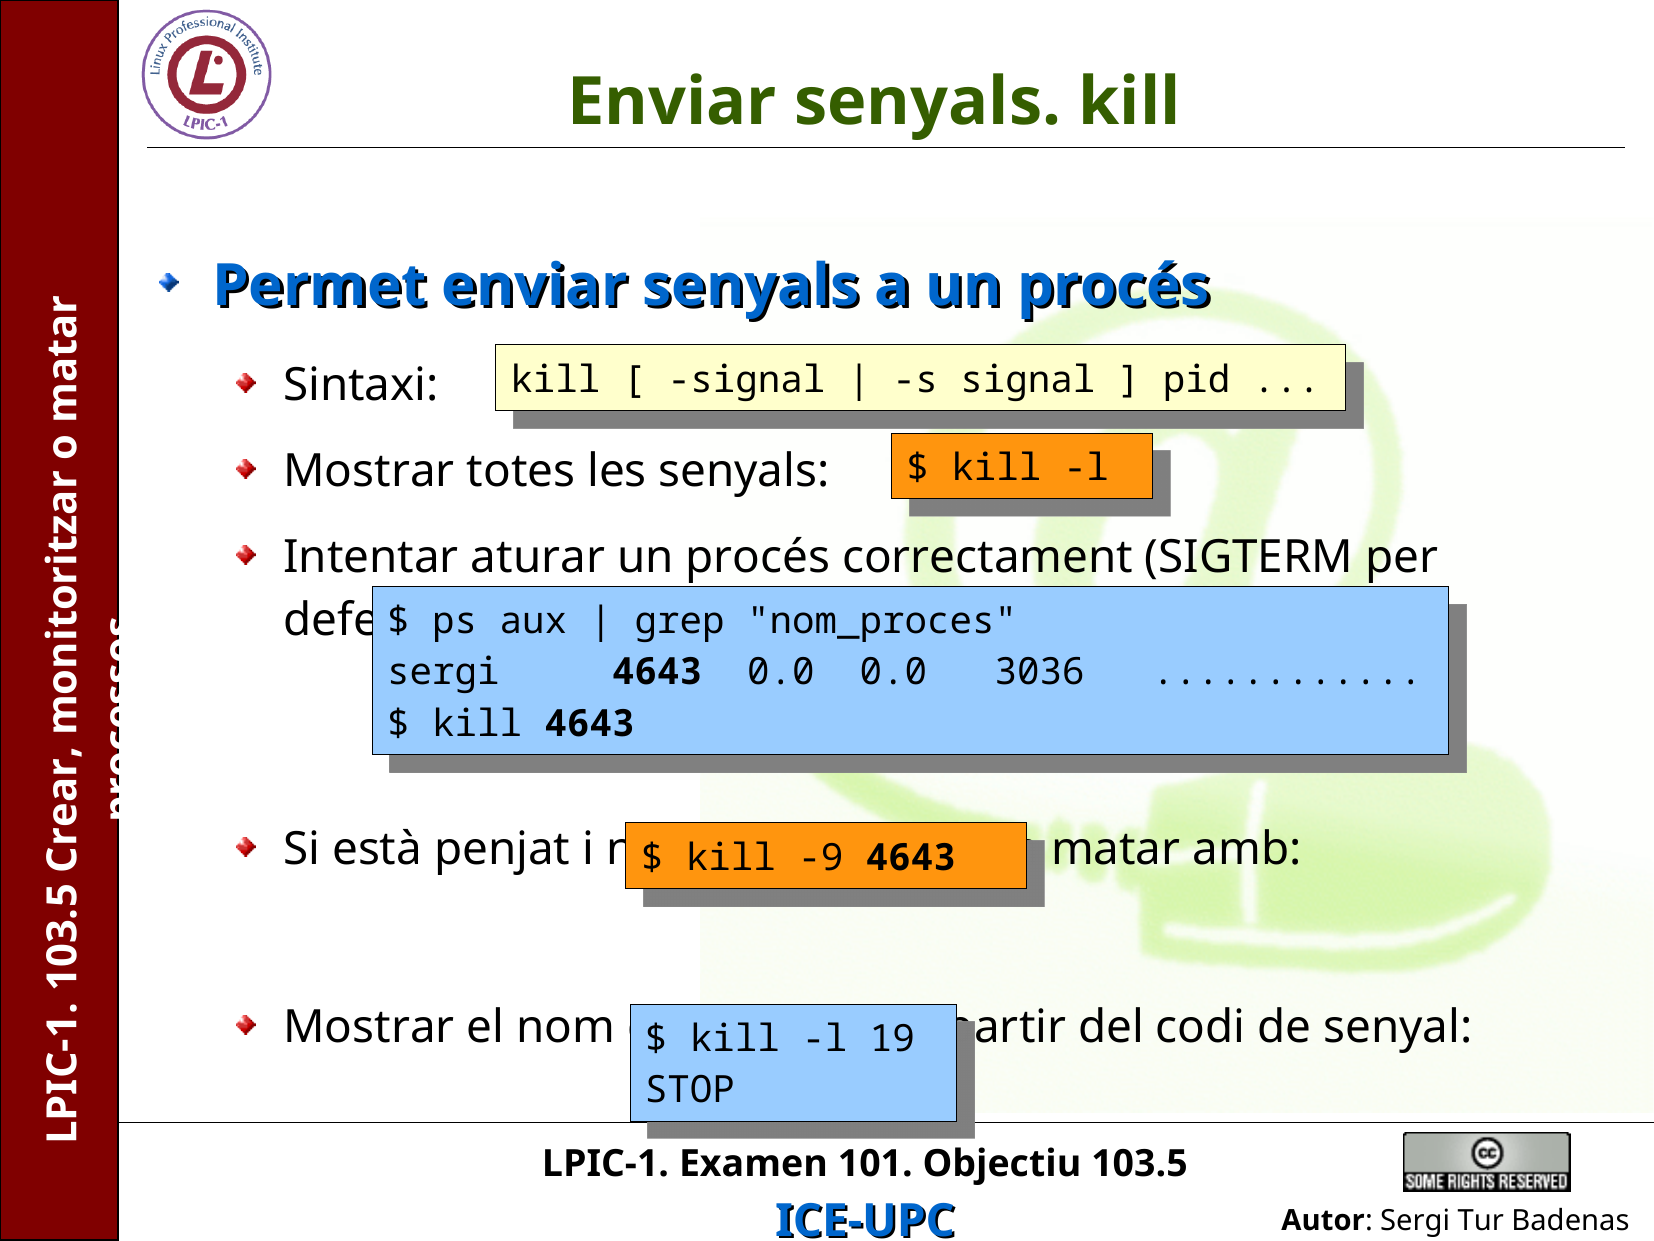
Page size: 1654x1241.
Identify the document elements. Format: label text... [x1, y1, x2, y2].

title Enviar senyals. kill [129, 55, 1619, 142]
text_box $ kill -9 4643 [625, 822, 1027, 876]
picture [700, 217, 1654, 1113]
list Permet enviar senyals a un procés Sintaxi: Mostrar totes les senyals: Intentar aturar un procés correctament (SIGTERM per defecte): Si està penjat i no respon el podem matar amb: Mostrar el nom d'una senyal a partir del codi de senyal: [141, 242, 1630, 1078]
text_box kill [ -signal | -s signal ] pid ... [495, 344, 1346, 398]
picture [135, 5, 277, 55]
picture [1403, 1132, 1571, 1192]
text_box $ kill -l 19 STOP [630, 1004, 957, 1095]
text_box $ ps aux | grep "nom_proces" sergi 4643 0.0 0.0 3036 ............ $ kill 4643 [372, 586, 1449, 714]
text_box $ kill -l [891, 433, 1153, 486]
